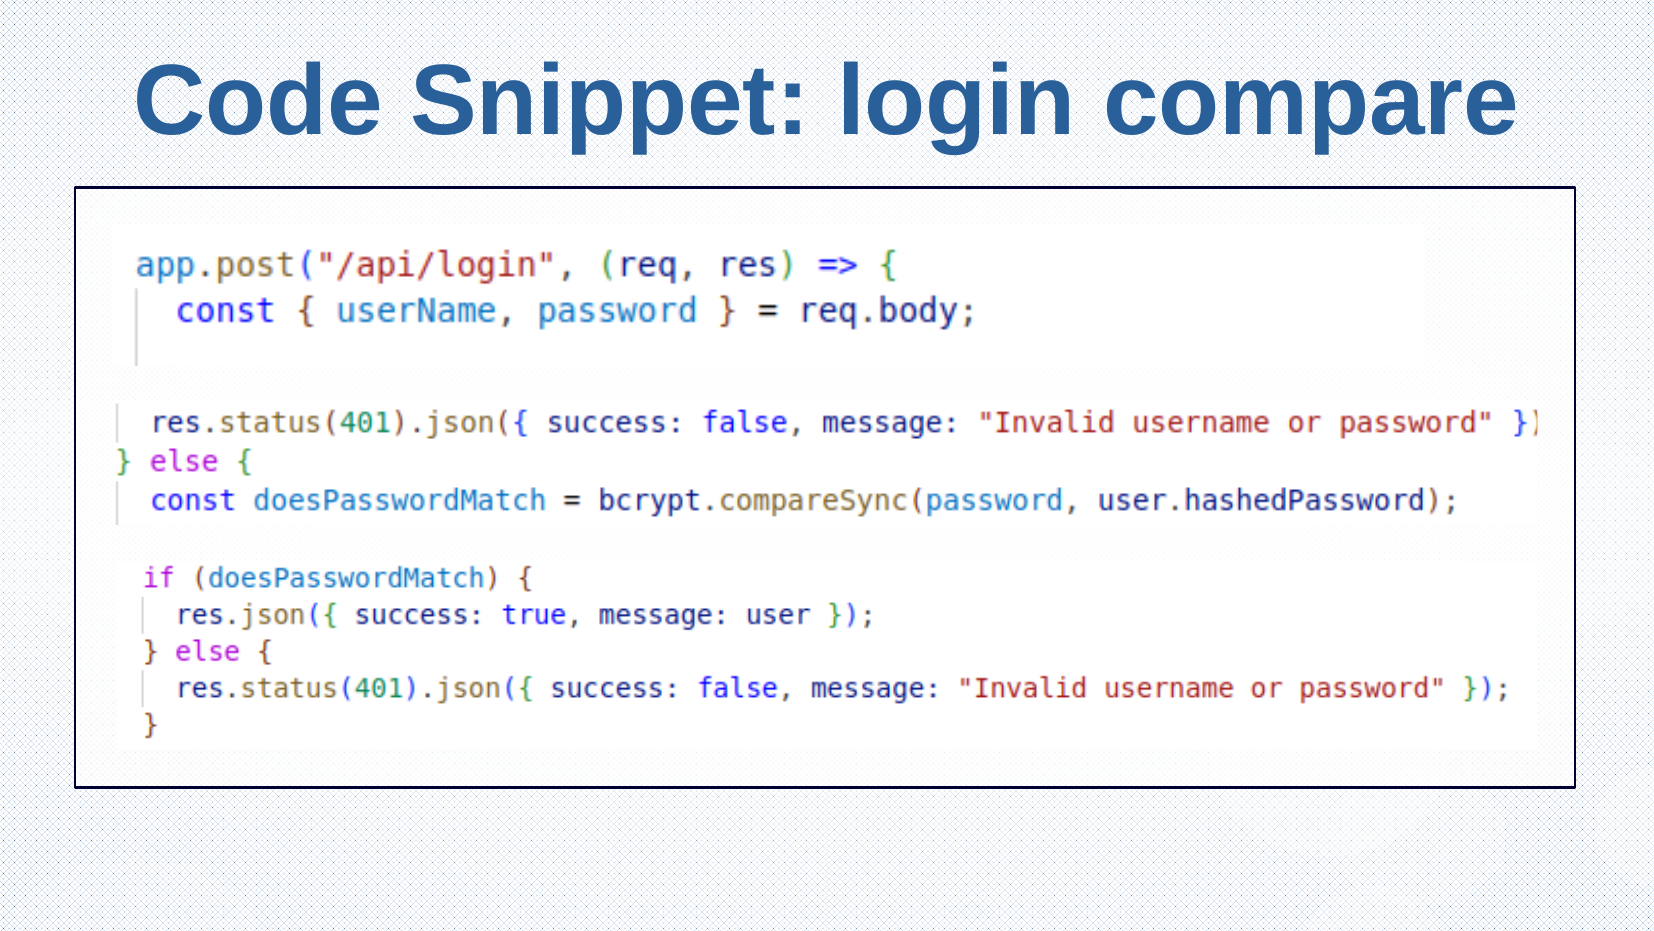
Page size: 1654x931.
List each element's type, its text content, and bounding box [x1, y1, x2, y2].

title Code Snippet: login compare [88, 44, 1565, 157]
picture [116, 562, 1538, 751]
picture [112, 224, 1424, 366]
picture [112, 400, 1538, 526]
text_box [75, 187, 1576, 788]
